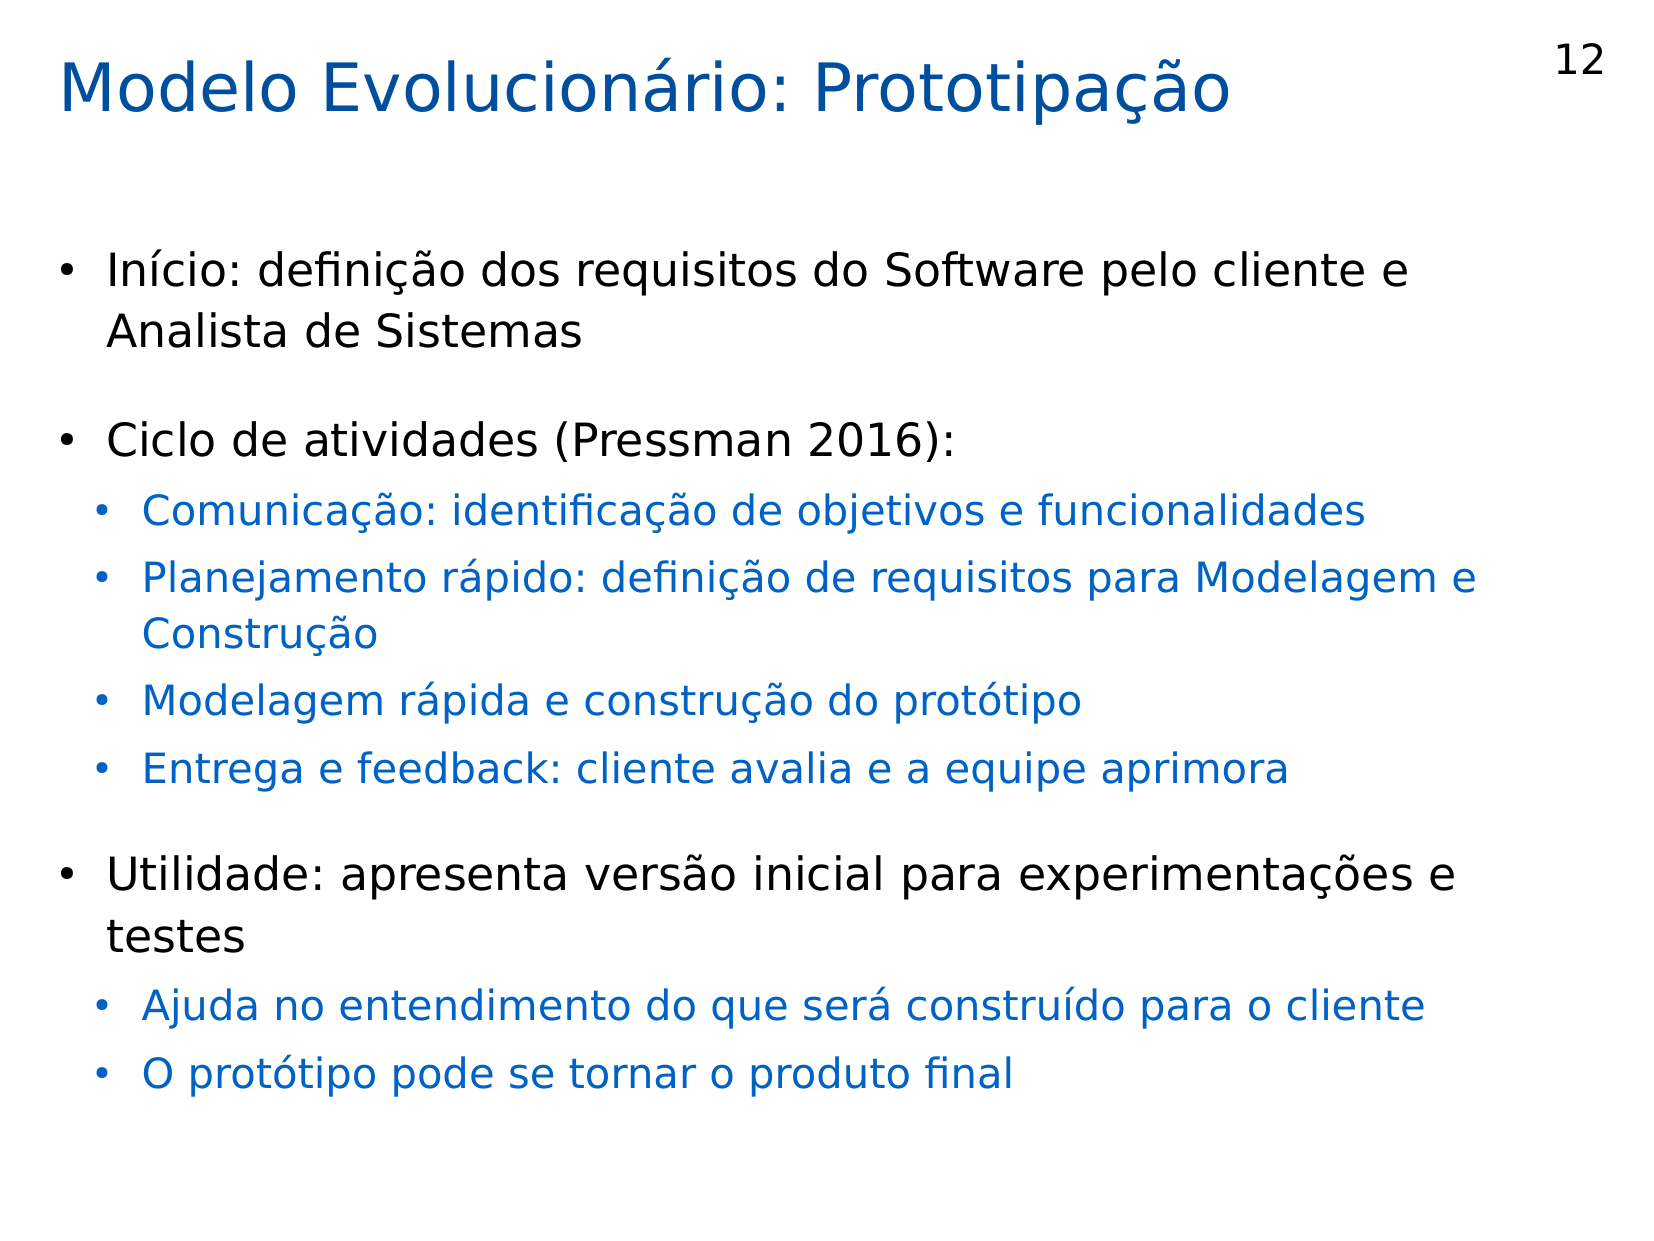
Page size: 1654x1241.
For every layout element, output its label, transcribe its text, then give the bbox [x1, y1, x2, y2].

list Início: definição dos requisitos do Software pelo cliente e Analista de Sistemas Ciclo de atividades (Pressman 2016): Comunicação: identificação de objetivos e funcionalidades Planejamento rápido: definição de requisitos para Modelagem e Construção Modelagem rápida e construção do protótipo Entrega e feedback: cliente avalia e a equipe aprimora Utilidade: apresenta versão inicial para experimentações e testes Ajuda no entendimento do que será construído para o cliente O protótipo pode se tornar o produto final [59, 236, 1595, 1211]
title Modelo Evolucionário: Prototipação [59, 29, 1506, 148]
